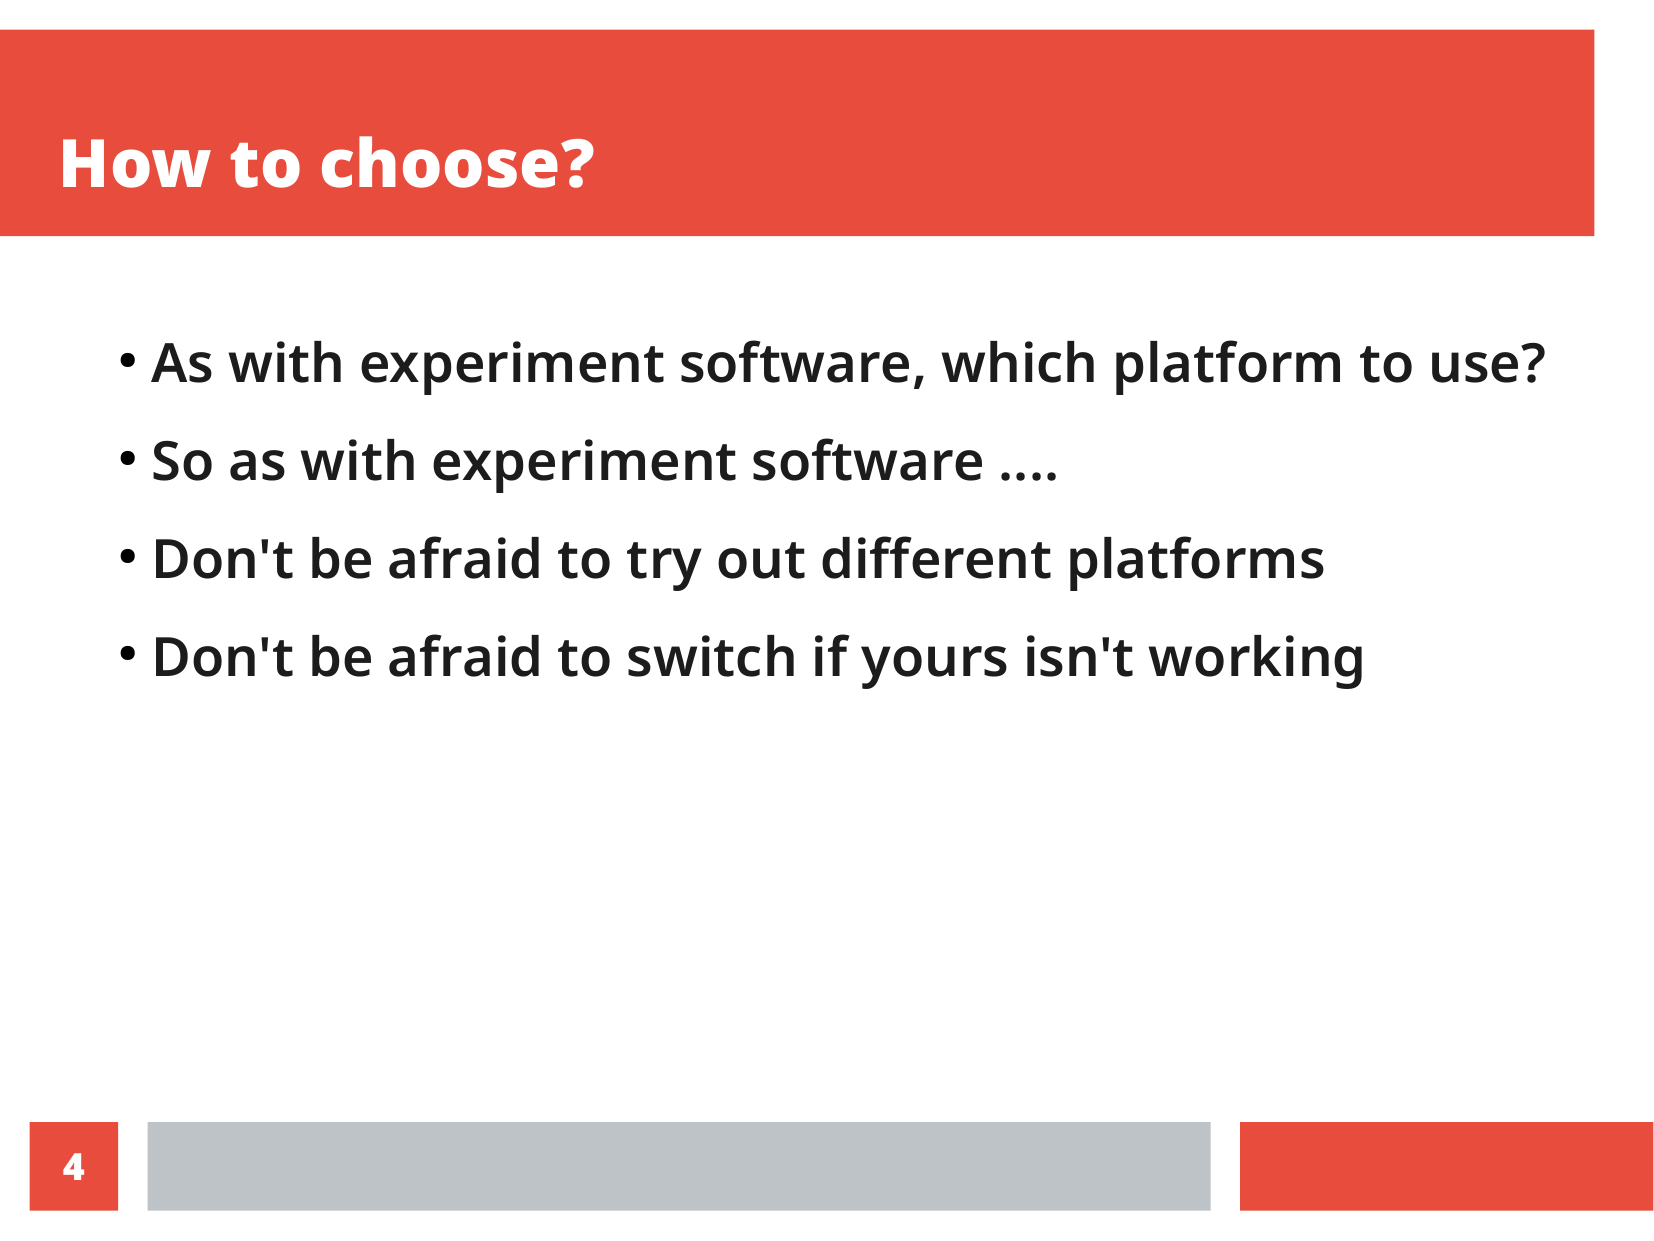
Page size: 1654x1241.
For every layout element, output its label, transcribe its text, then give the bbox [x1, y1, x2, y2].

title How to choose? [59, 59, 1595, 207]
list As with experiment software, which platform to use? So as with experiment software .... Don't be afraid to try out different platforms Don't be afraid to switch if yours isn't working [59, 324, 1565, 1093]
